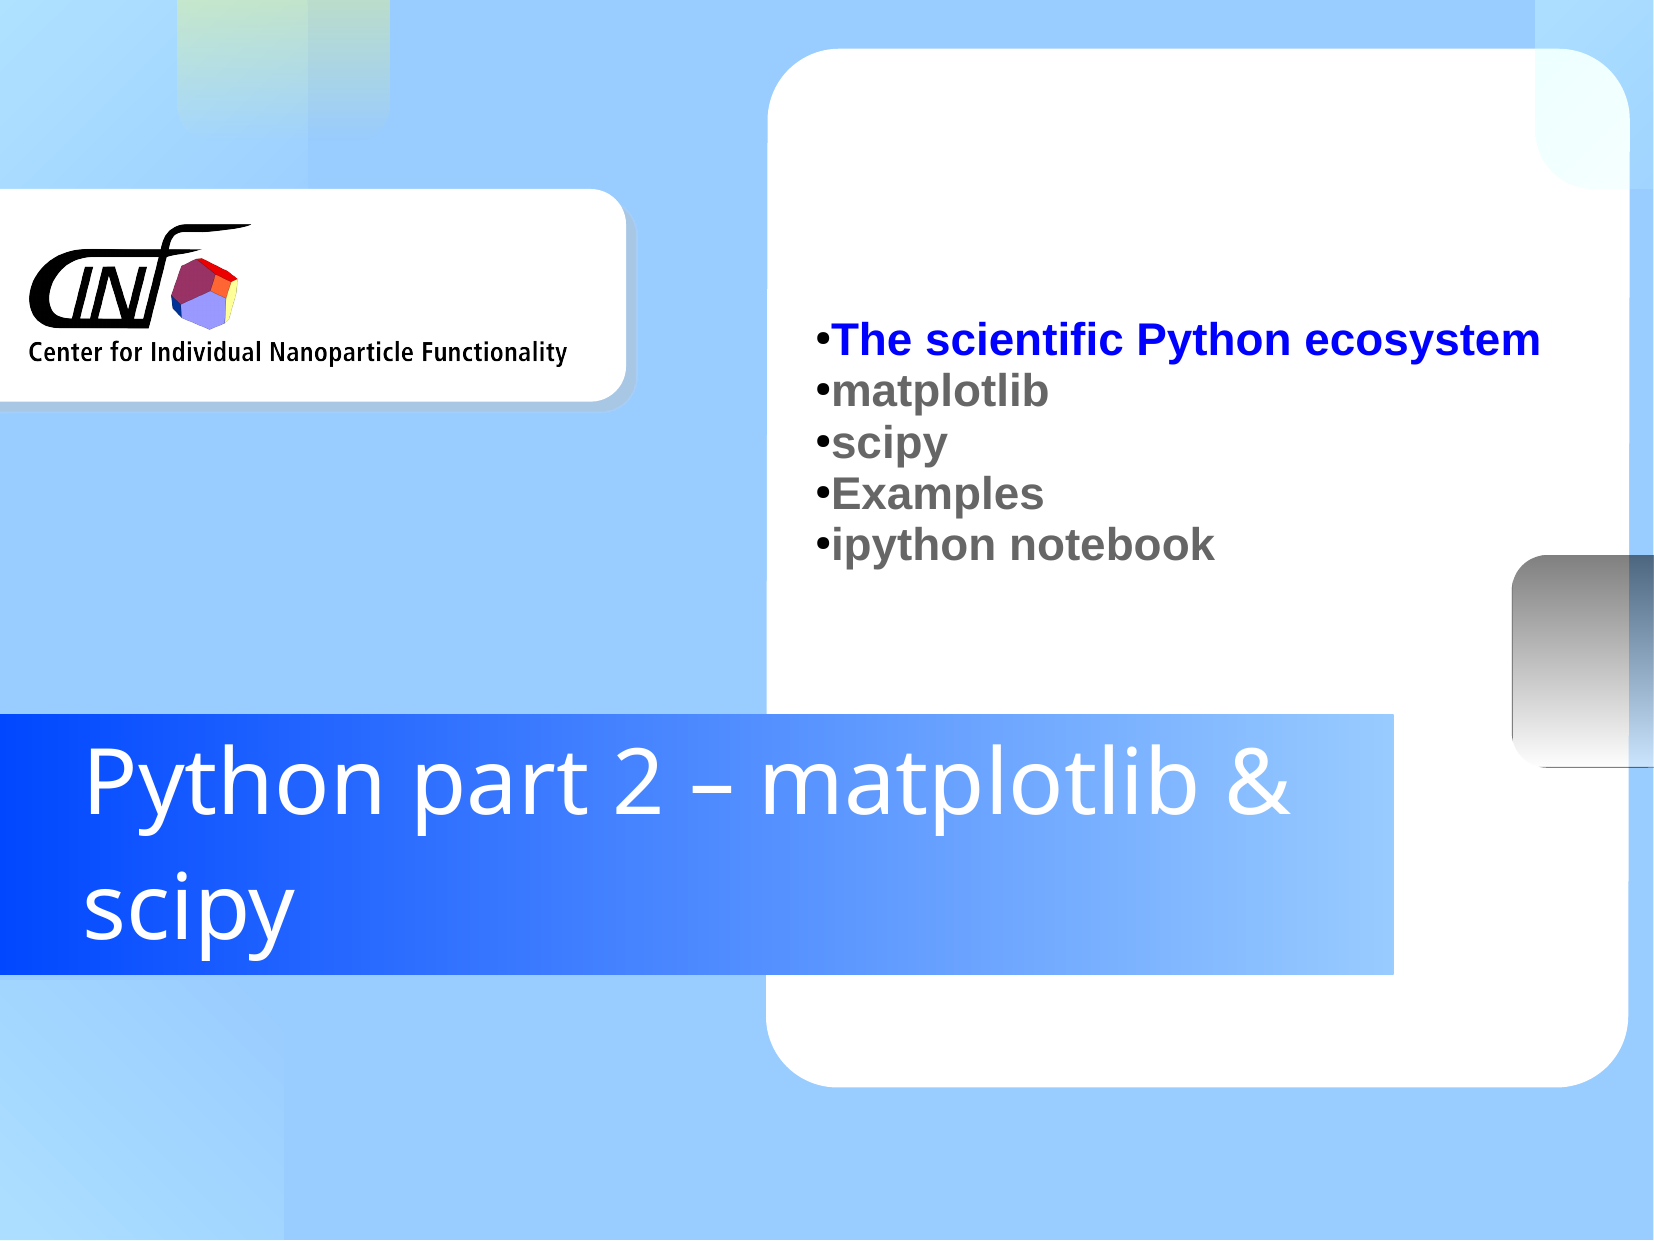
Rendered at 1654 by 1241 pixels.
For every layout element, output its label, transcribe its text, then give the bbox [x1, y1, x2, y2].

title Python part 2 – matplotlib & scipy [82, 738, 1312, 946]
picture [28, 224, 567, 367]
subtitle The scientific Python ecosystem matplotlib scipy Examples ipython notebook [814, 313, 1571, 571]
